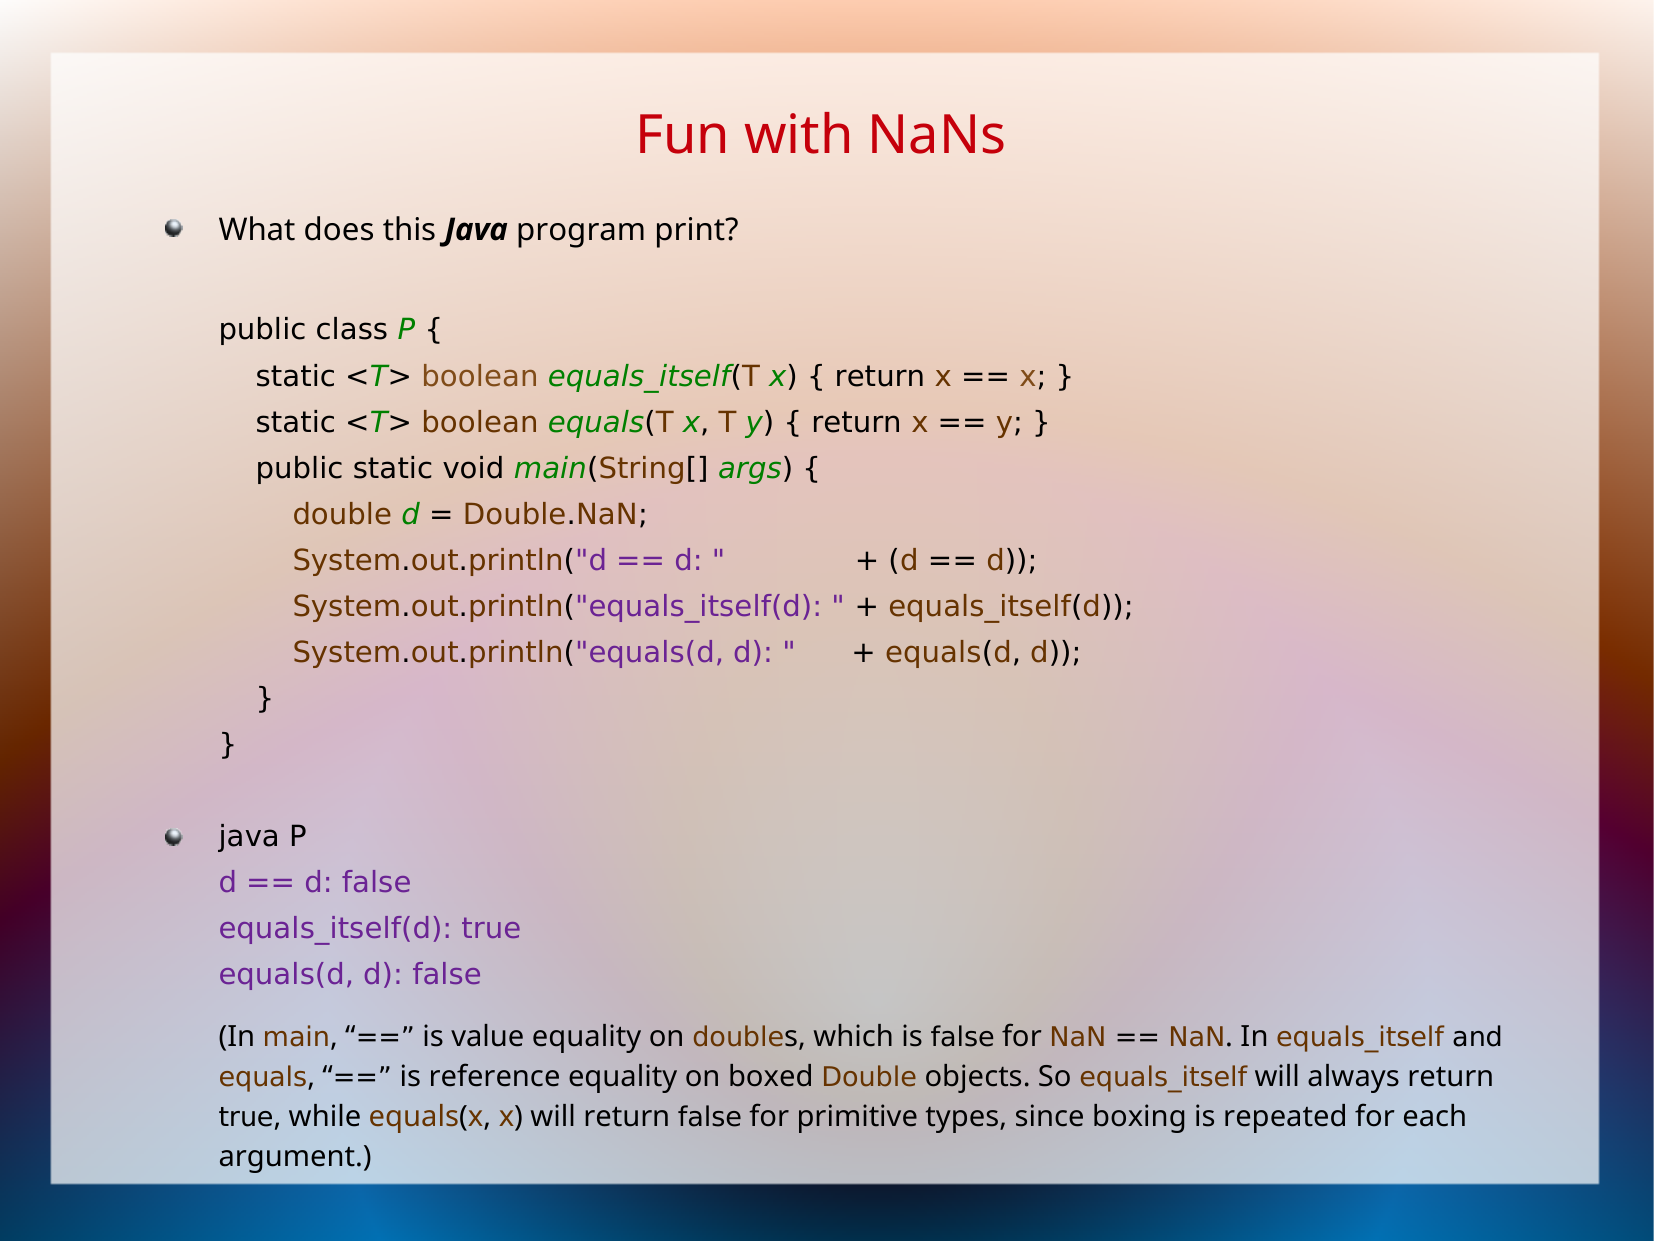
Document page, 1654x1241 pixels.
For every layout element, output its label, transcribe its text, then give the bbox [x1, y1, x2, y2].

title Fun with NaNs [76, 59, 1565, 207]
picture [0, 0, 1654, 1241]
list What does this Java program print? public class P { static <T> boolean equals_itself(T x) { return x == x; } static <T> boolean equals(T x, T y) { return x == y; } public static void main(String[] args) { double d = Double.NaN; System.out.println("d == d: " + (d == d)); System.out.println("equals_itself(d): " + equals_itself(d)); System.out.println("equals(d, d): " + equals(d, d)); } } java P d == d: false equals_itself(d): true equals(d, d): false (In main, “==” is value equality on doubles, which is false for NaN == NaN. In equals_itself and equals, “==” is reference equality on boxed Double objects. So equals_itself will always return true, while equals(x, x) will return false for primitive types, since boxing is repeated for each argument.) [147, 206, 1536, 1114]
